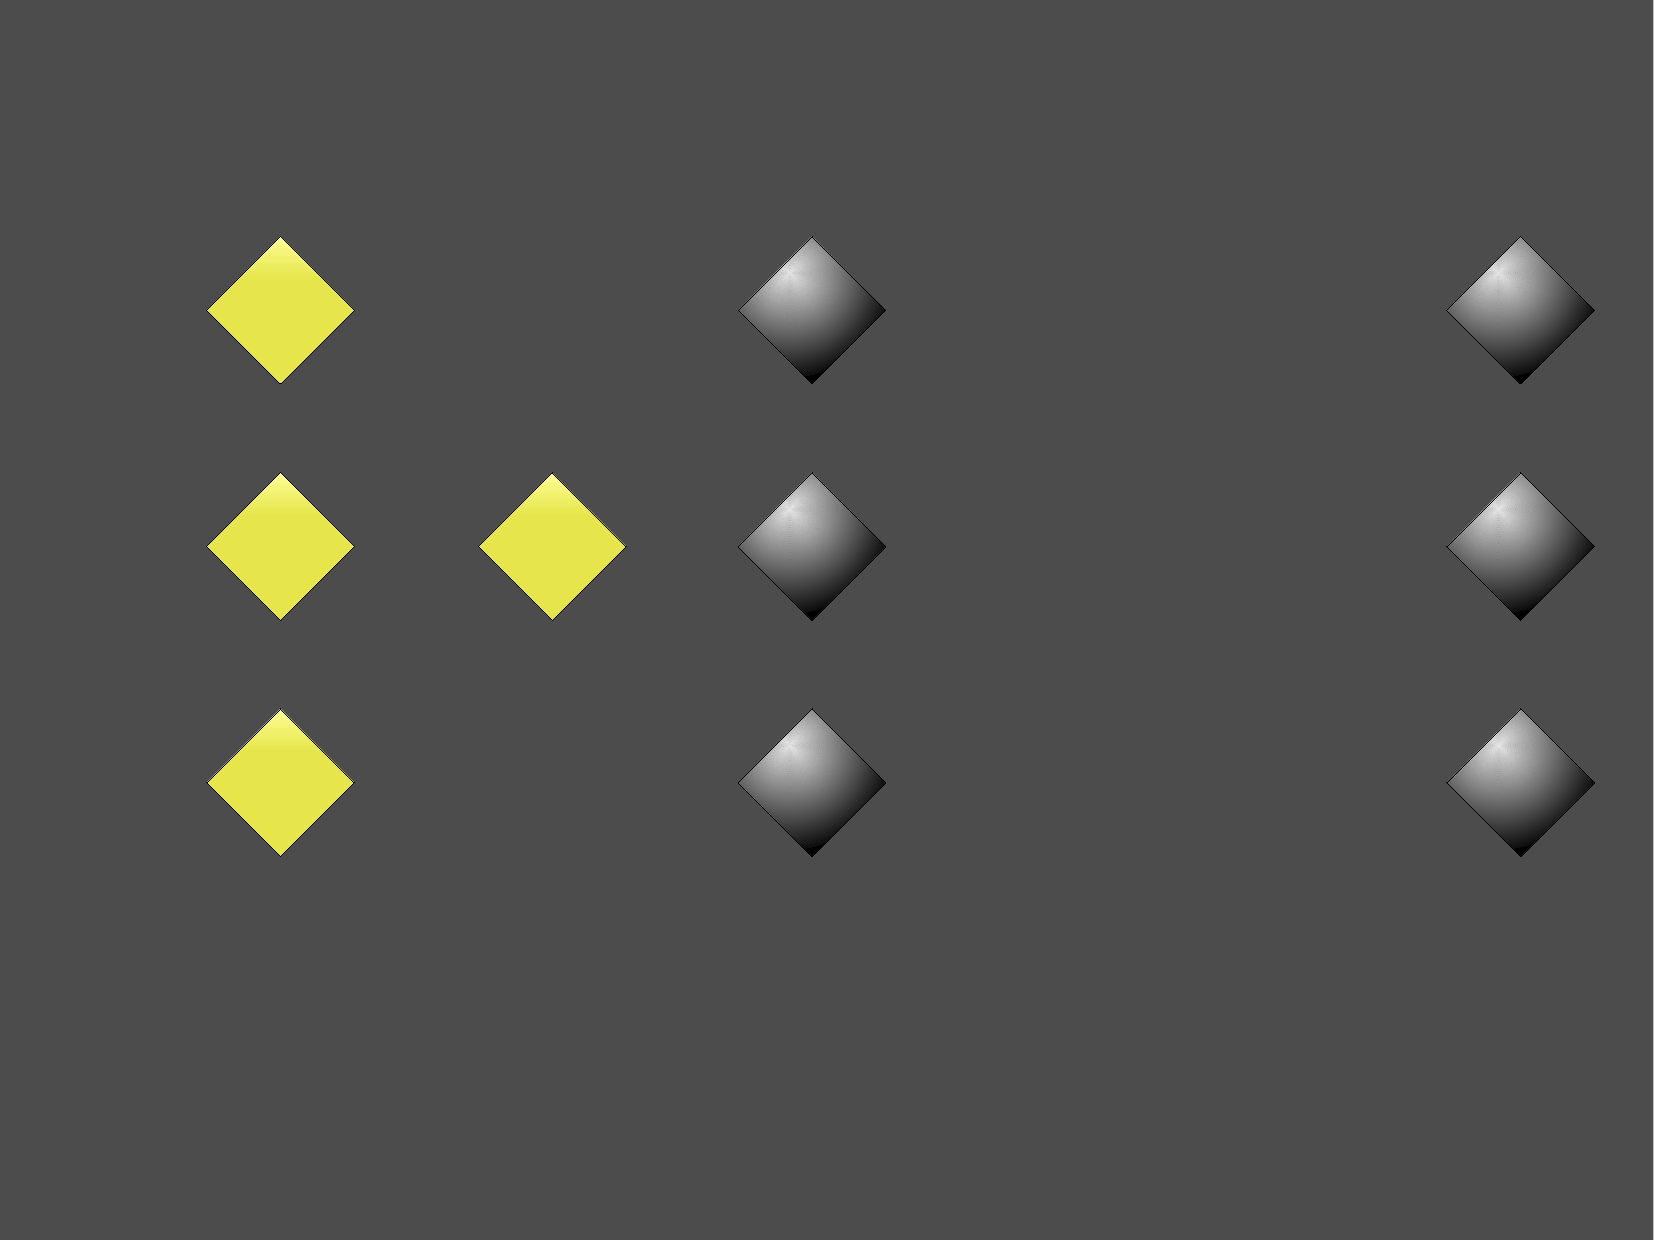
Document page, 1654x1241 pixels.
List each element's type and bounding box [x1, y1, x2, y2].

text_box [206, 472, 355, 621]
text_box [738, 472, 886, 621]
text_box [478, 472, 627, 621]
text_box [1446, 236, 1595, 384]
text_box [206, 236, 355, 384]
text_box [738, 236, 886, 384]
text_box [1446, 708, 1595, 857]
text_box [1446, 472, 1595, 621]
text_box [738, 708, 886, 857]
text_box [206, 708, 355, 857]
